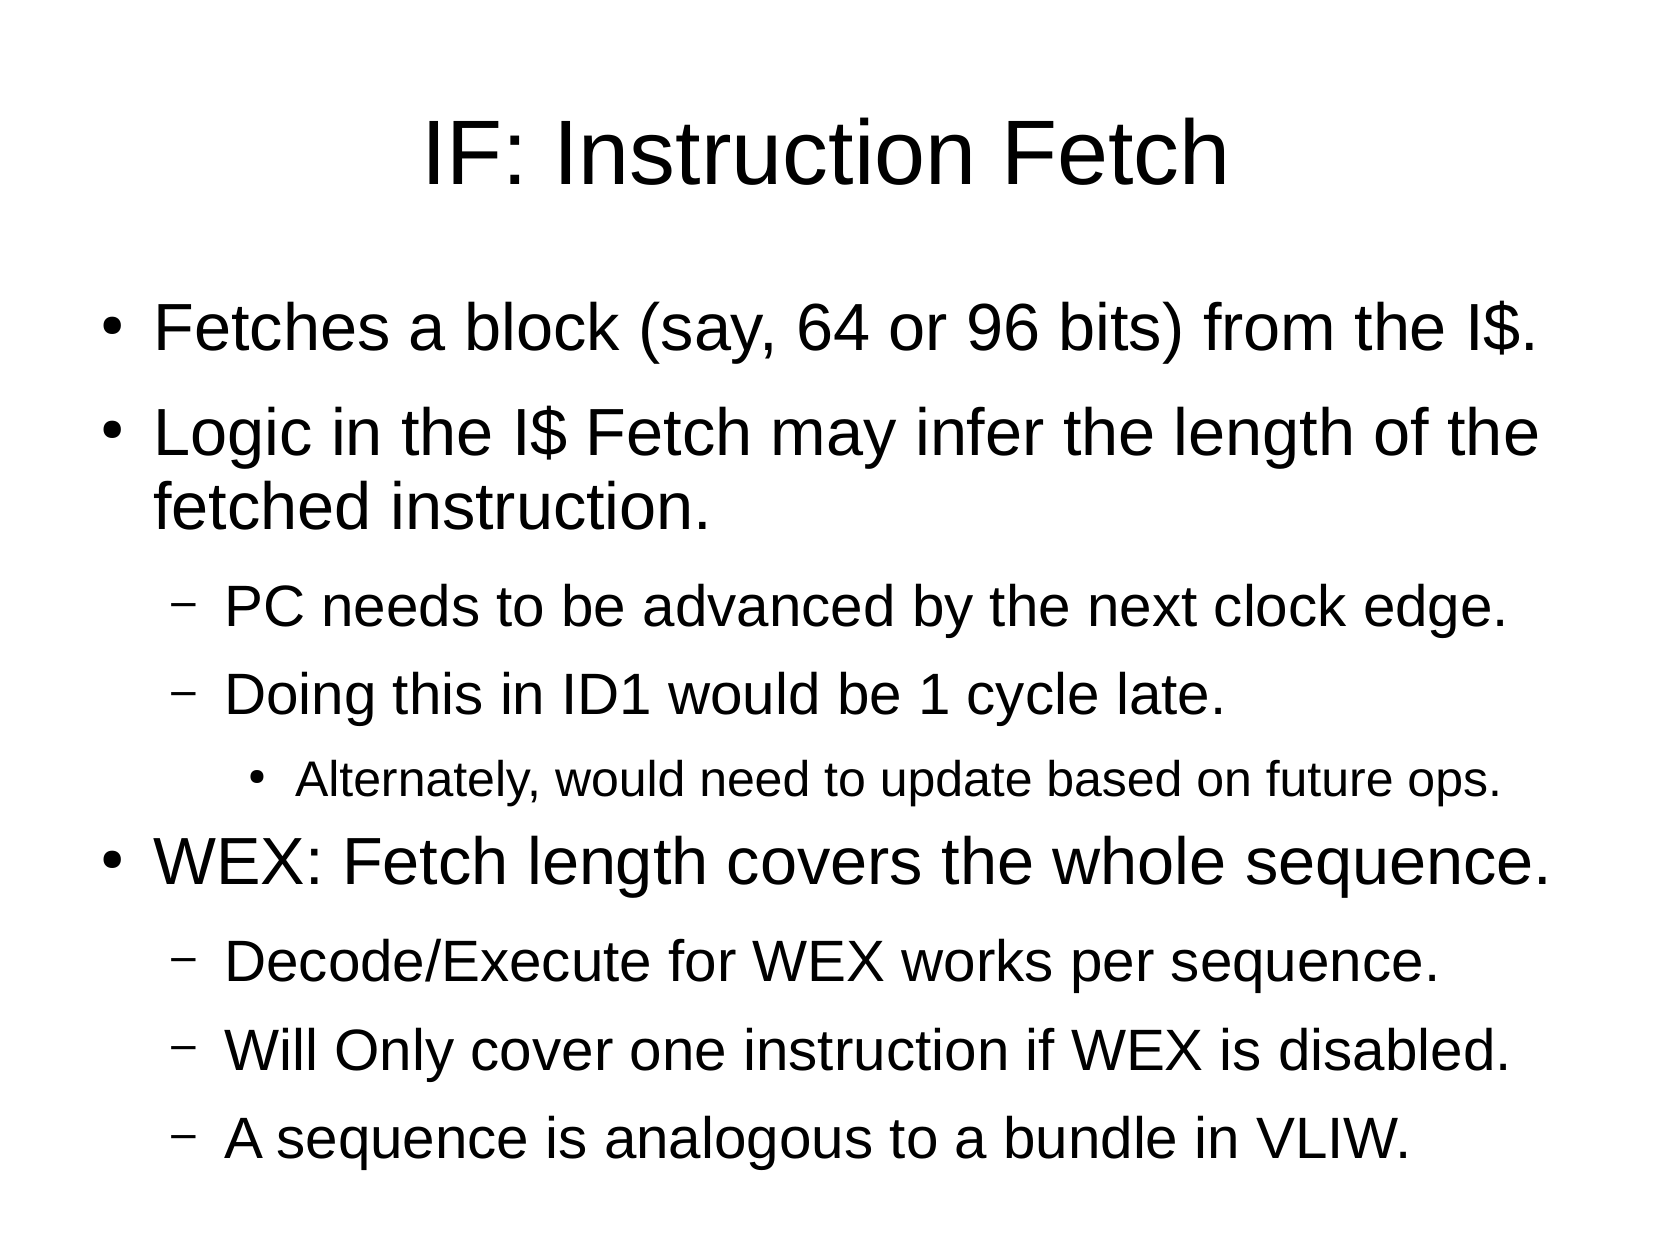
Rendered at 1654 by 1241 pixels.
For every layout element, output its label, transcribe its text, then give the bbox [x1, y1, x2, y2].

title IF: Instruction Fetch [82, 49, 1571, 257]
list Fetches a block (say, 64 or 96 bits) from the I$. Logic in the I$ Fetch may infer the length of the fetched instruction. PC needs to be advanced by the next clock edge. Doing this in ID1 would be 1 cycle late. Alternately, would need to update based on future ops. WEX: Fetch length covers the whole sequence. Decode/Execute for WEX works per sequence. Will Only cover one instruction if WEX is disabled. A sequence is analogous to a bundle in VLIW. [82, 290, 1571, 1168]
